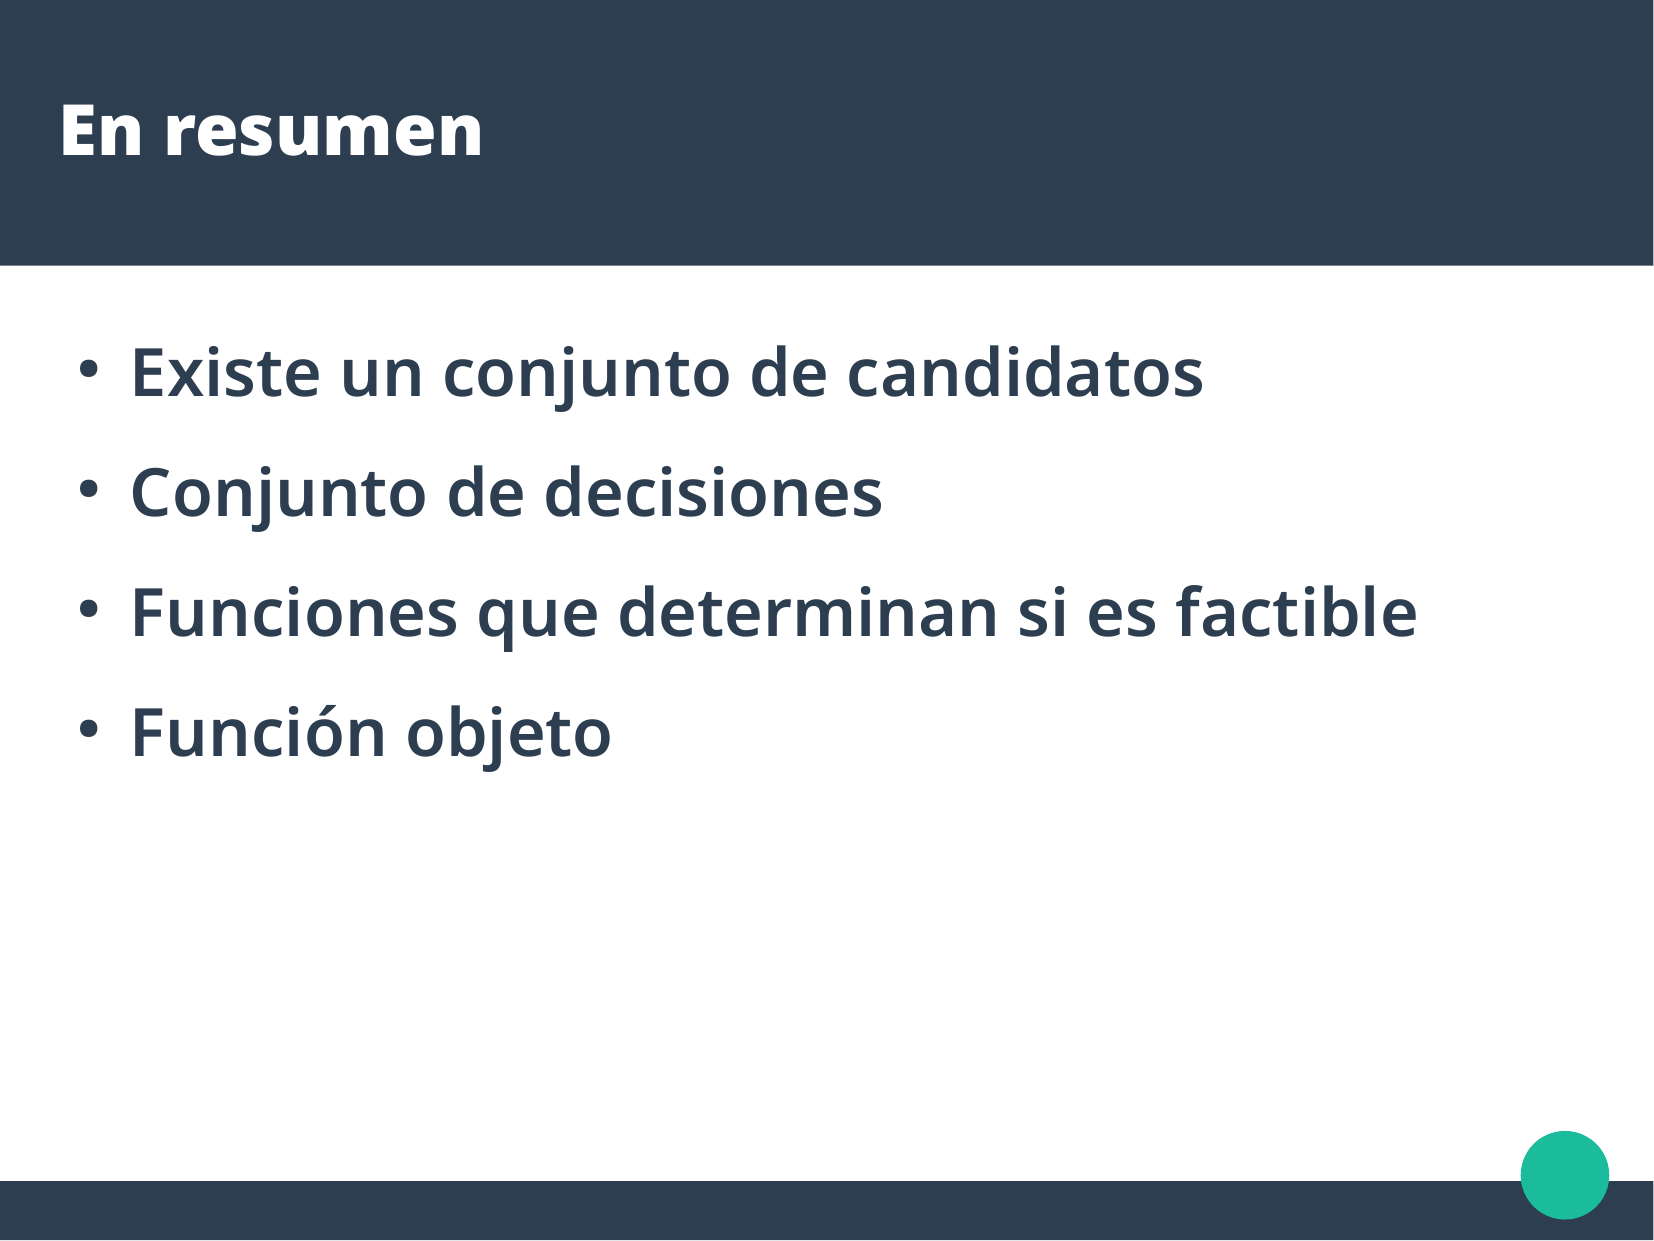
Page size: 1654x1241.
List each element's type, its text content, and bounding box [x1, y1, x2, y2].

list Existe un conjunto de candidatos Conjunto de decisiones Funciones que determinan si es factible Función objeto [59, 324, 1595, 1152]
title En resumen [59, 49, 1595, 207]
